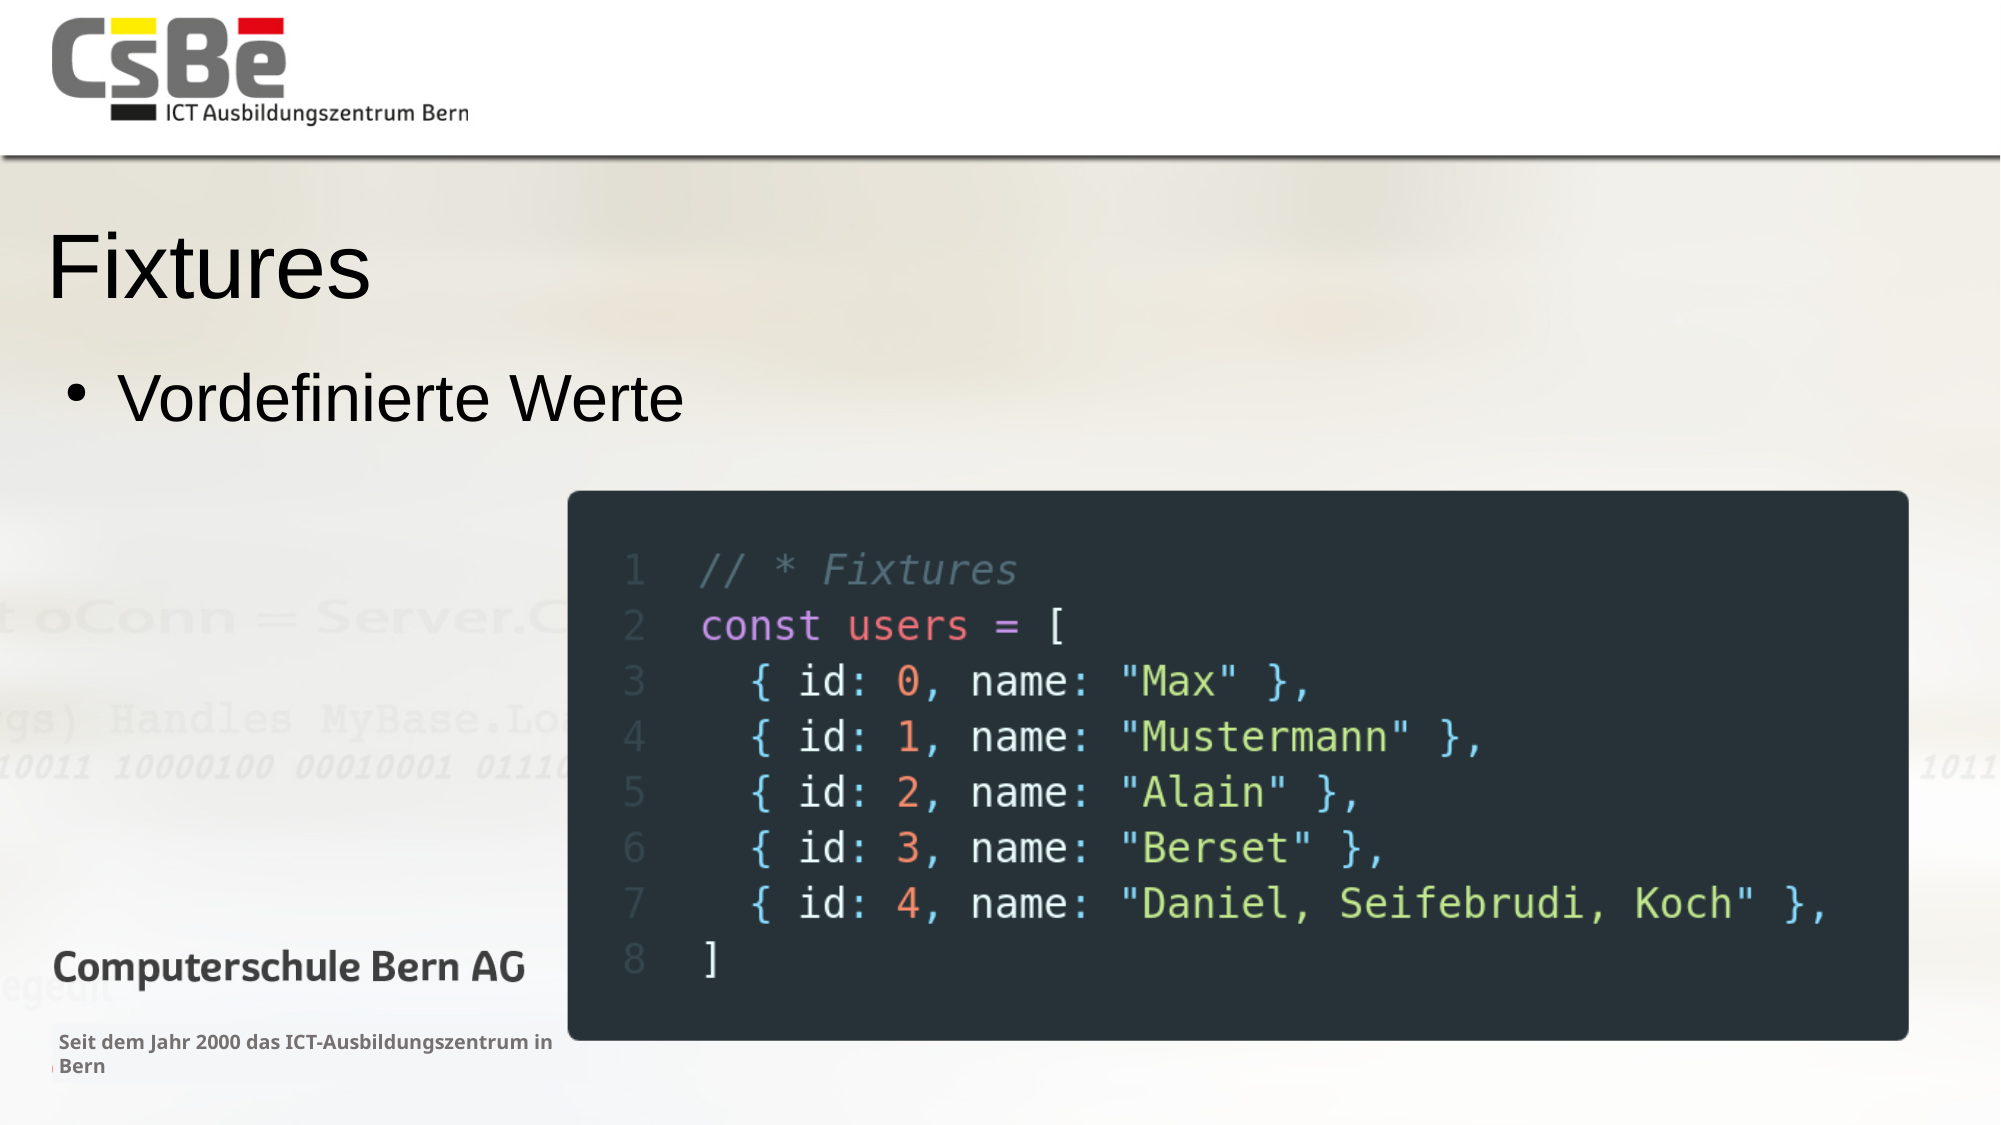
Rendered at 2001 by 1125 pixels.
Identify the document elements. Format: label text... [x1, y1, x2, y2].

list Fixtures [46, 206, 1920, 355]
picture [0, 0, 2001, 1125]
list Vordefinierte Werte [46, 355, 1920, 886]
